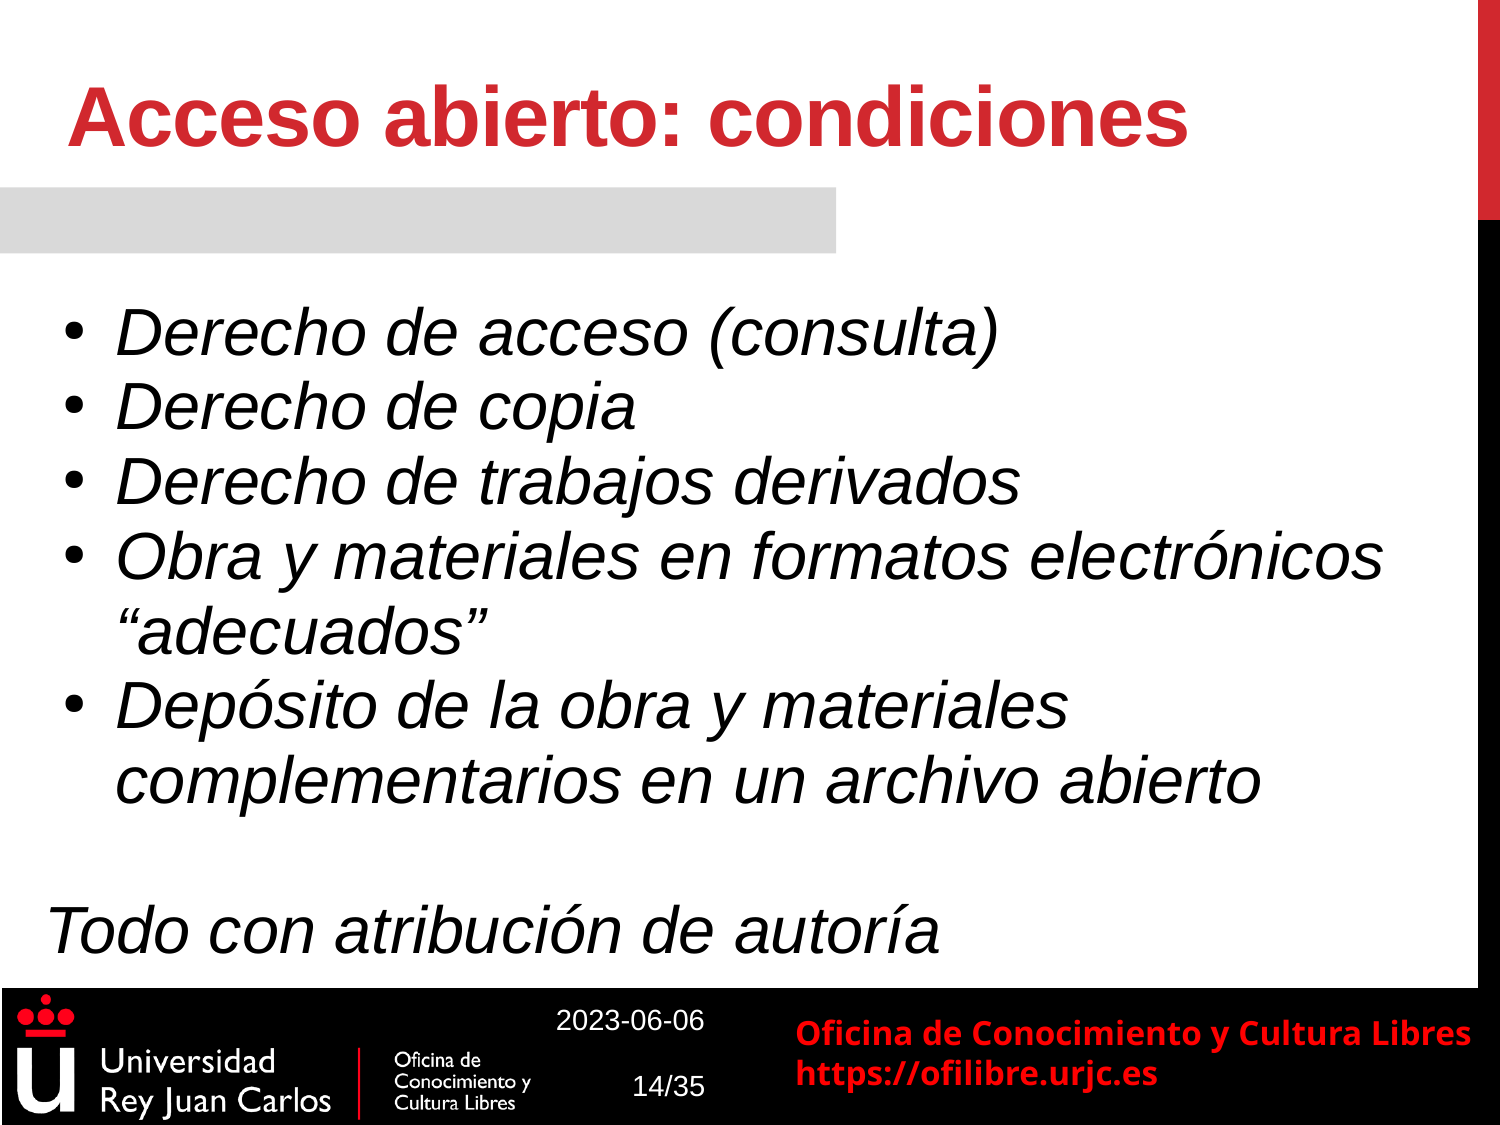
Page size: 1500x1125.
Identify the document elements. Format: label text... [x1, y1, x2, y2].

title [75, 7, 1425, 196]
picture [17, 994, 531, 1120]
text_box Derecho de acceso (consulta) Derecho de copia Derecho de trabajos derivados Obra y materiales en formatos electrónicos “adecuados” Depósito de la obra y materiales complementarios en un archivo abierto Todo con atribución de autoría [30, 287, 1426, 976]
text_box Acceso abierto: condiciones [0, 24, 1326, 172]
